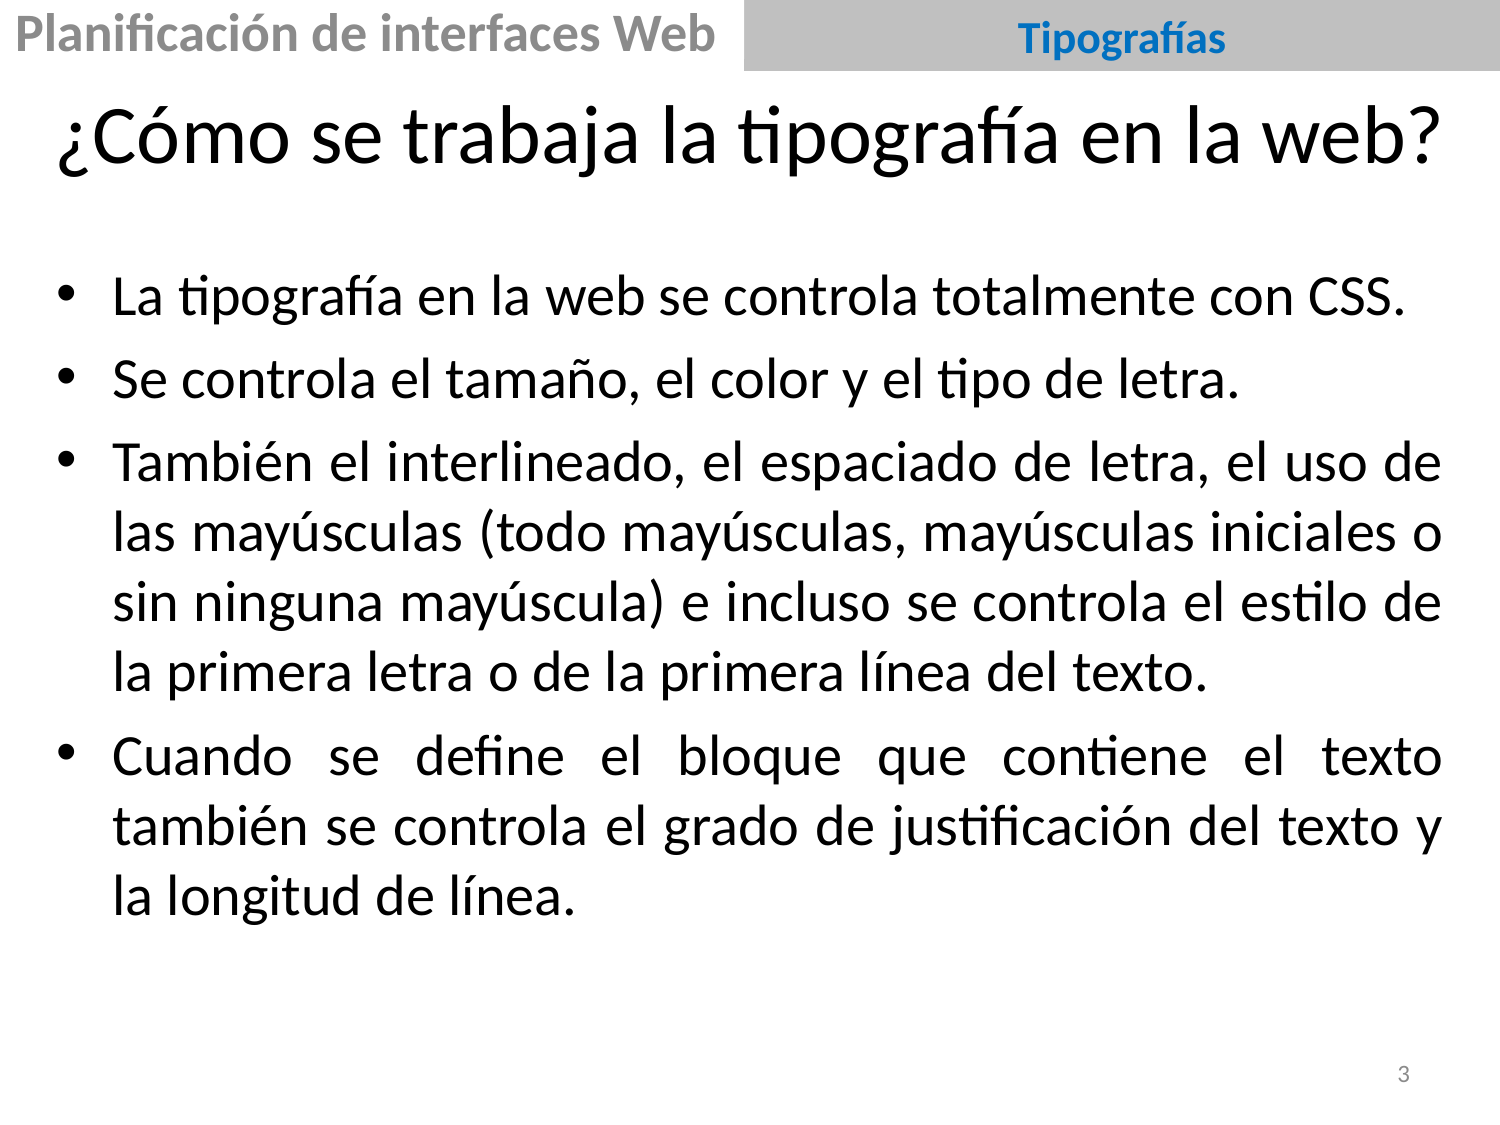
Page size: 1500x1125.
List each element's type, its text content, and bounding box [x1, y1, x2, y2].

list La tipografía en la web se controla totalmente con CSS. Se controla el tamaño, el color y el tipo de letra. También el interlineado, el espaciado de letra, el uso de las mayúsculas (todo mayúsculas, mayúsculas iniciales o sin ninguna mayúscula) e incluso se controla el estilo de la primera letra o de la primera línea del texto. Cuando se define el bloque que contiene el texto también se controla el grado de justificación del texto y la longitud de línea. [41, 249, 1459, 992]
slide_number <número> [1074, 1042, 1425, 1103]
title Planificación de interfaces Web [0, 0, 745, 60]
title Tipografías [744, 0, 1500, 71]
title ¿Cómo se trabaja la tipografía en la web? [0, 60, 1500, 225]
